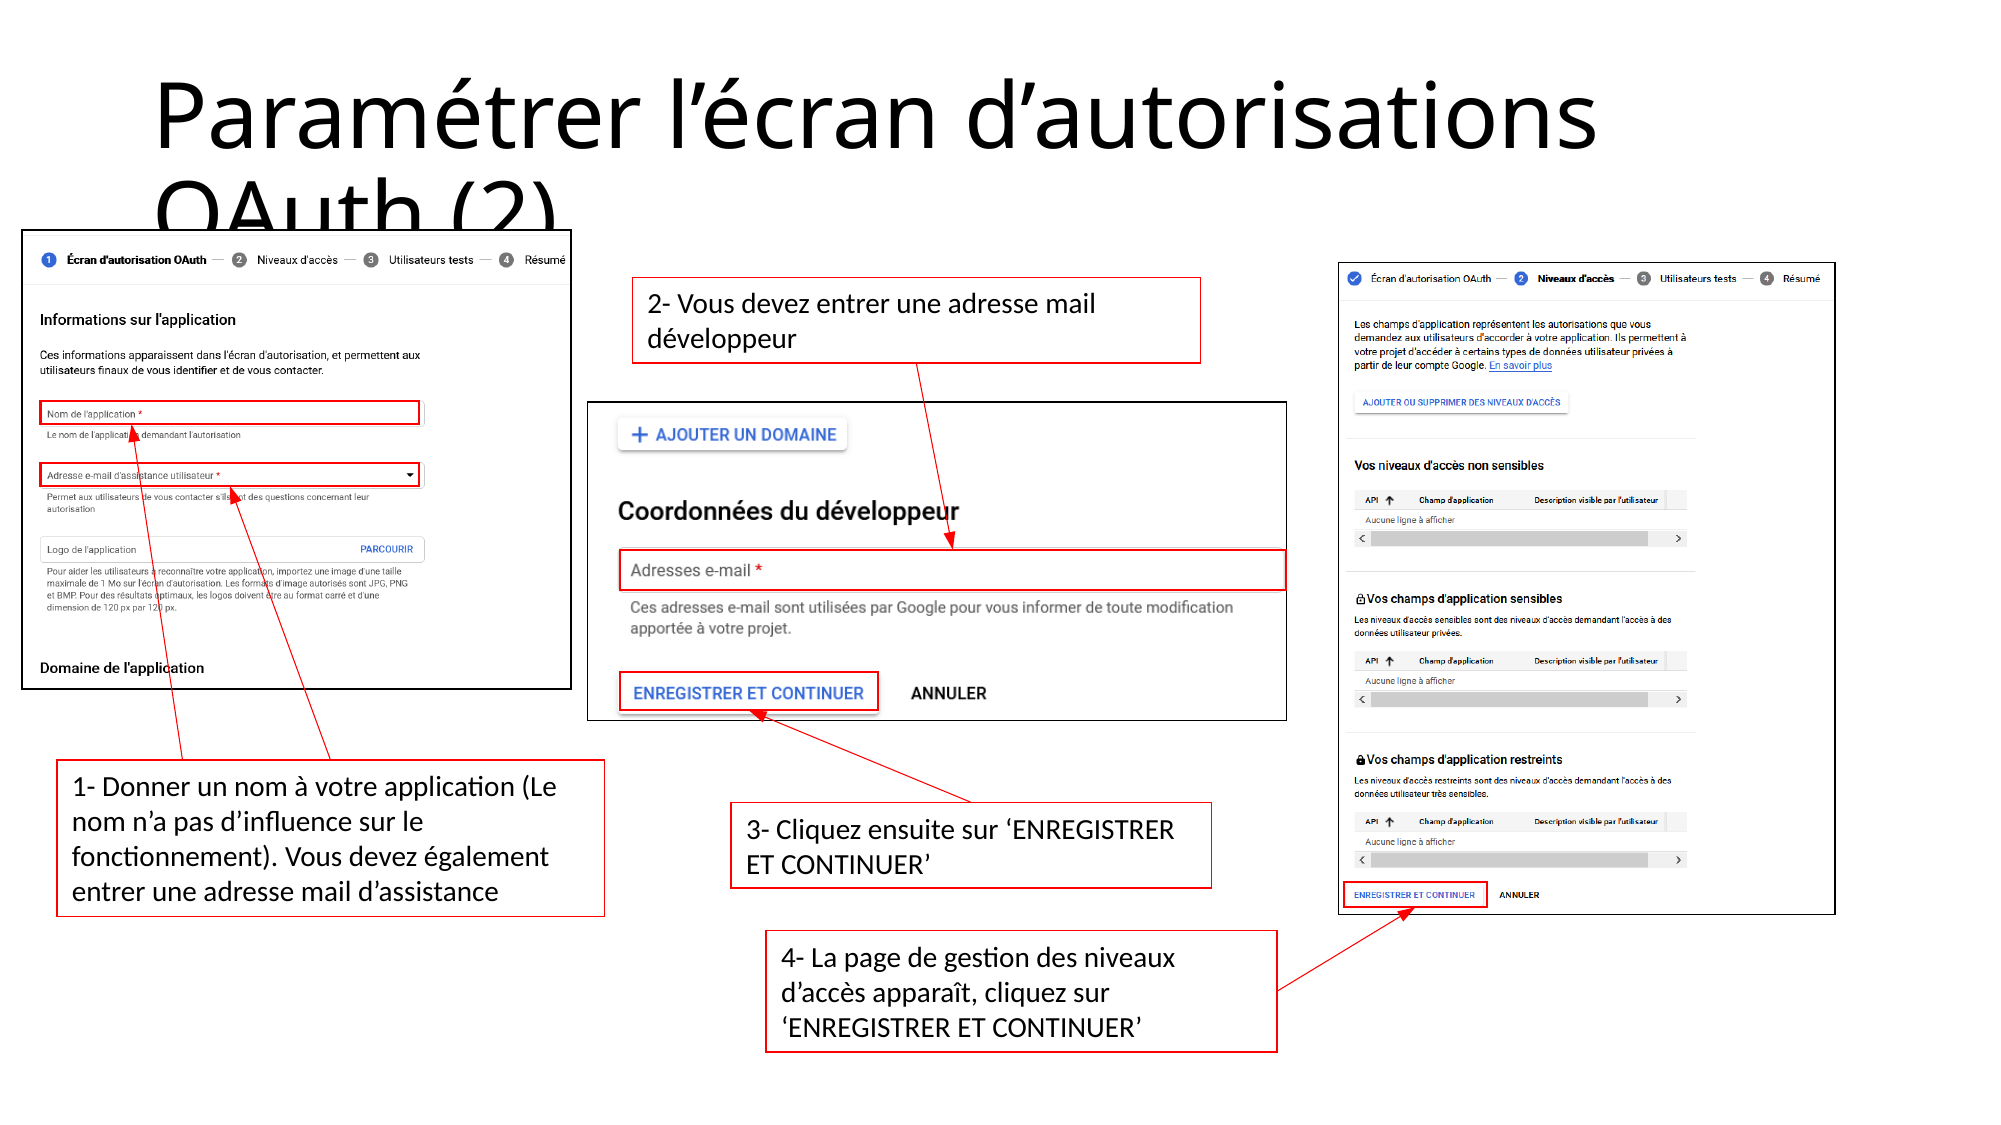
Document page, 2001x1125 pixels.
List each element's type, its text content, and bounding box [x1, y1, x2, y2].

title Paramétrer l’écran d’autorisations OAuth (2) [137, 59, 1863, 278]
picture [925, 402, 1286, 549]
picture [22, 230, 571, 689]
picture [42, 464, 140, 485]
text_box 2- Vous devez entrer une adresse mail développeur [632, 277, 1201, 364]
text_box 3- Cliquez ensuite sur ‘ENREGISTRER ET CONTINUER’ [731, 802, 1212, 889]
picture [621, 551, 1285, 589]
picture [1339, 263, 1835, 914]
picture [142, 487, 303, 689]
text_box 4- La page de gestion des niveaux d’accès apparaît, cliquez sur ‘ENREGISTRER ET CONTINUER’ [766, 930, 1278, 1052]
picture [139, 464, 418, 485]
picture [621, 673, 877, 709]
picture [1345, 883, 1486, 906]
picture [588, 402, 1286, 720]
text_box 1- Donner un nom à votre application (Le nom n’a pas d’influence sur le fonctionnement). Vous devez également entrer une adresse mail d’assistance [56, 760, 605, 917]
picture [42, 402, 418, 423]
